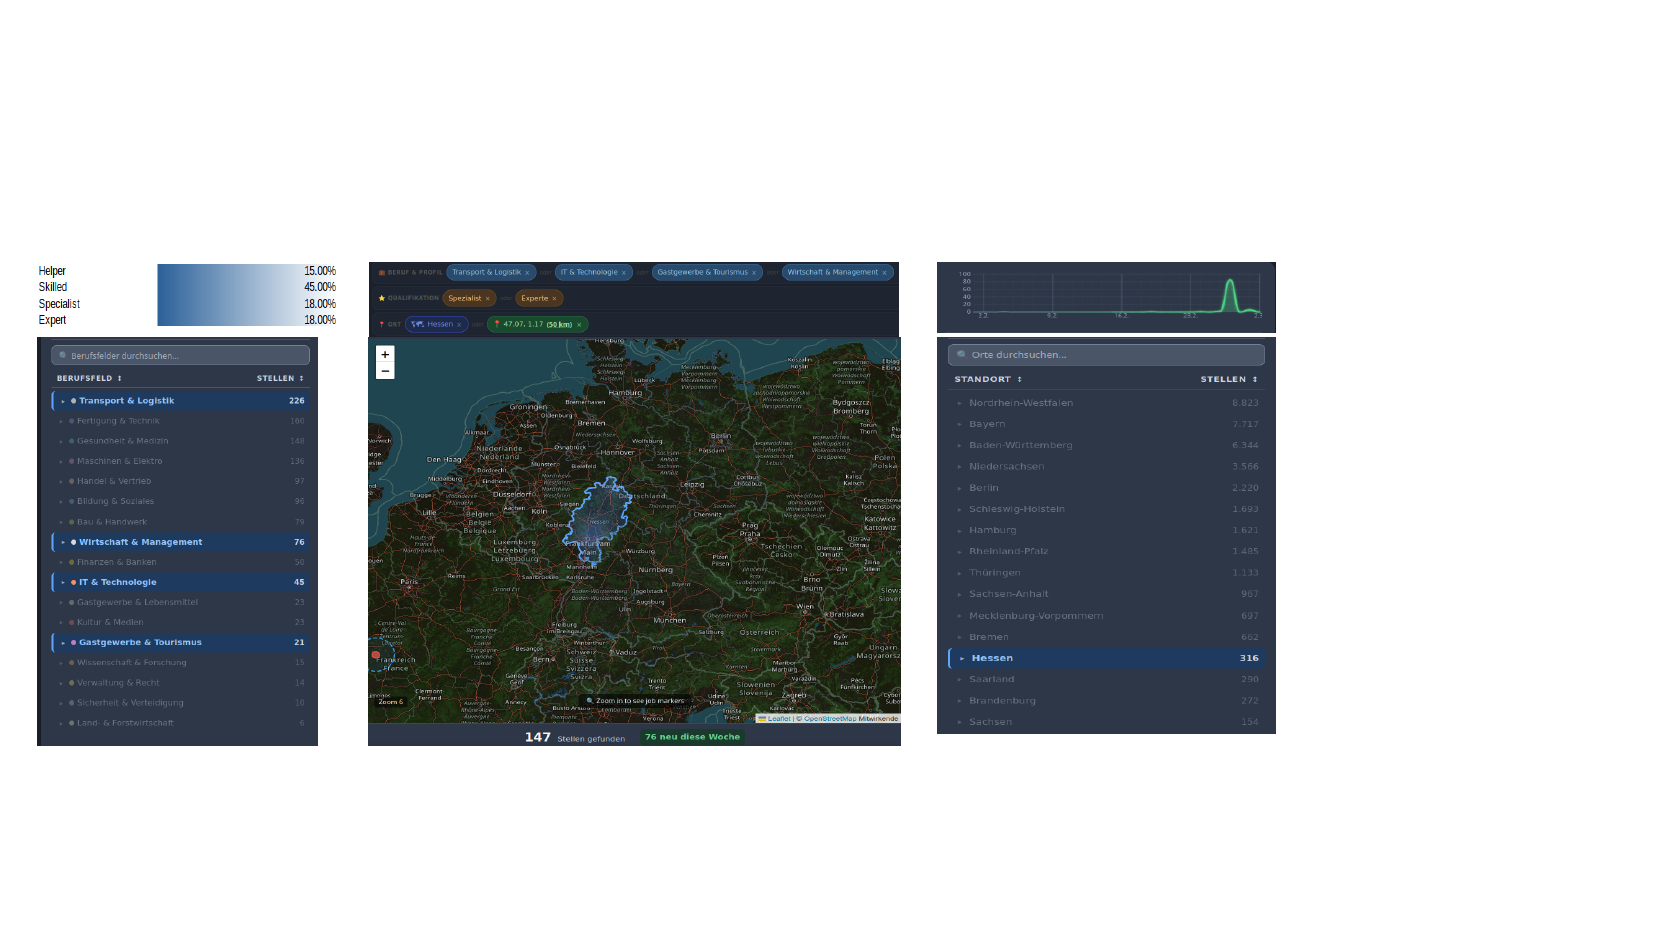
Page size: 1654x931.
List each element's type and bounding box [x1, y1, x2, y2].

picture [37, 262, 338, 332]
picture [937, 337, 1276, 734]
picture [937, 262, 1276, 333]
picture [368, 262, 901, 746]
picture [37, 337, 318, 746]
